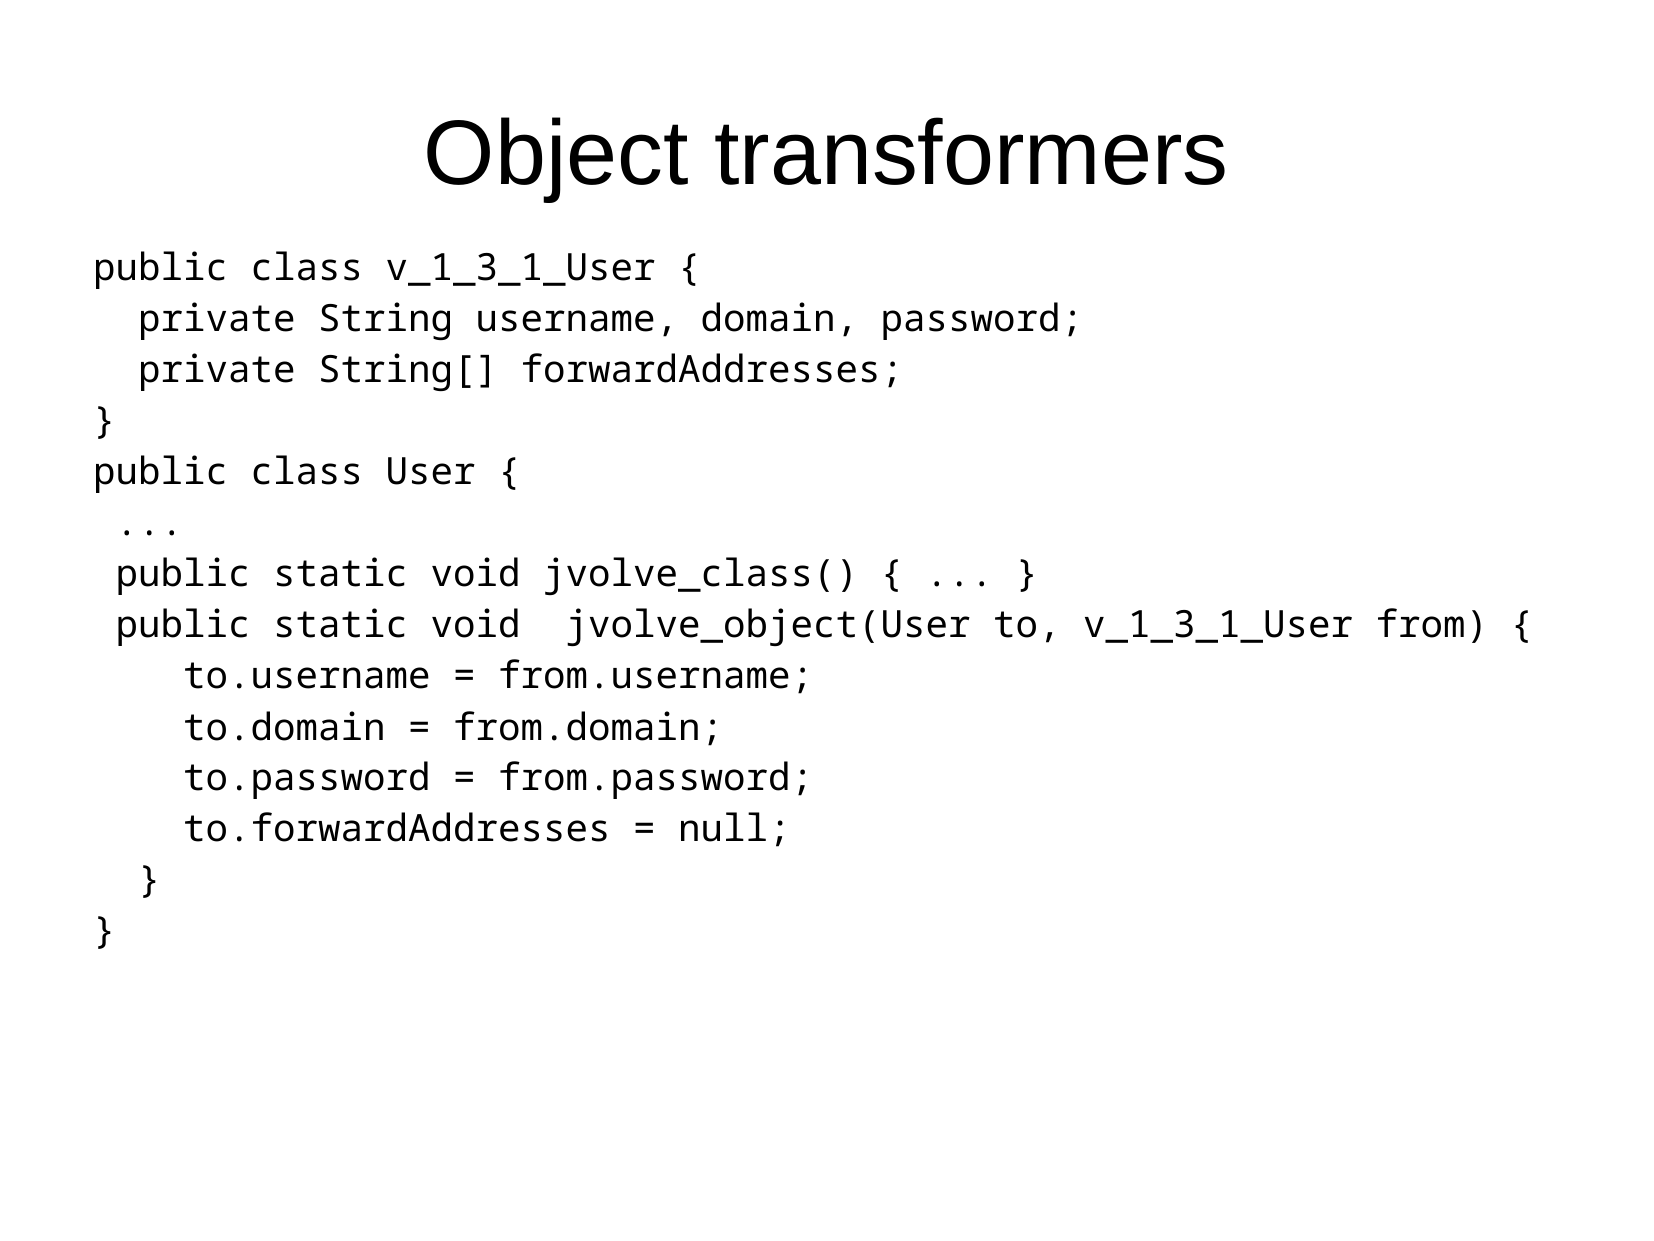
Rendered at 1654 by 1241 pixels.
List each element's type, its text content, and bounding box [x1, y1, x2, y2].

text_box public class v_1_3_1_User { private String username, domain, password; private String[] forwardAddresses; } public class User { ... public static void jvolve_class() { ... } public static void jvolve_object(User to, v_1_3_1_User from) { to.username = from.username; to.domain = from.domain; to.password = from.password; to.forwardAddresses = null; } } [78, 233, 1616, 858]
title Object transformers [82, 56, 1571, 233]
